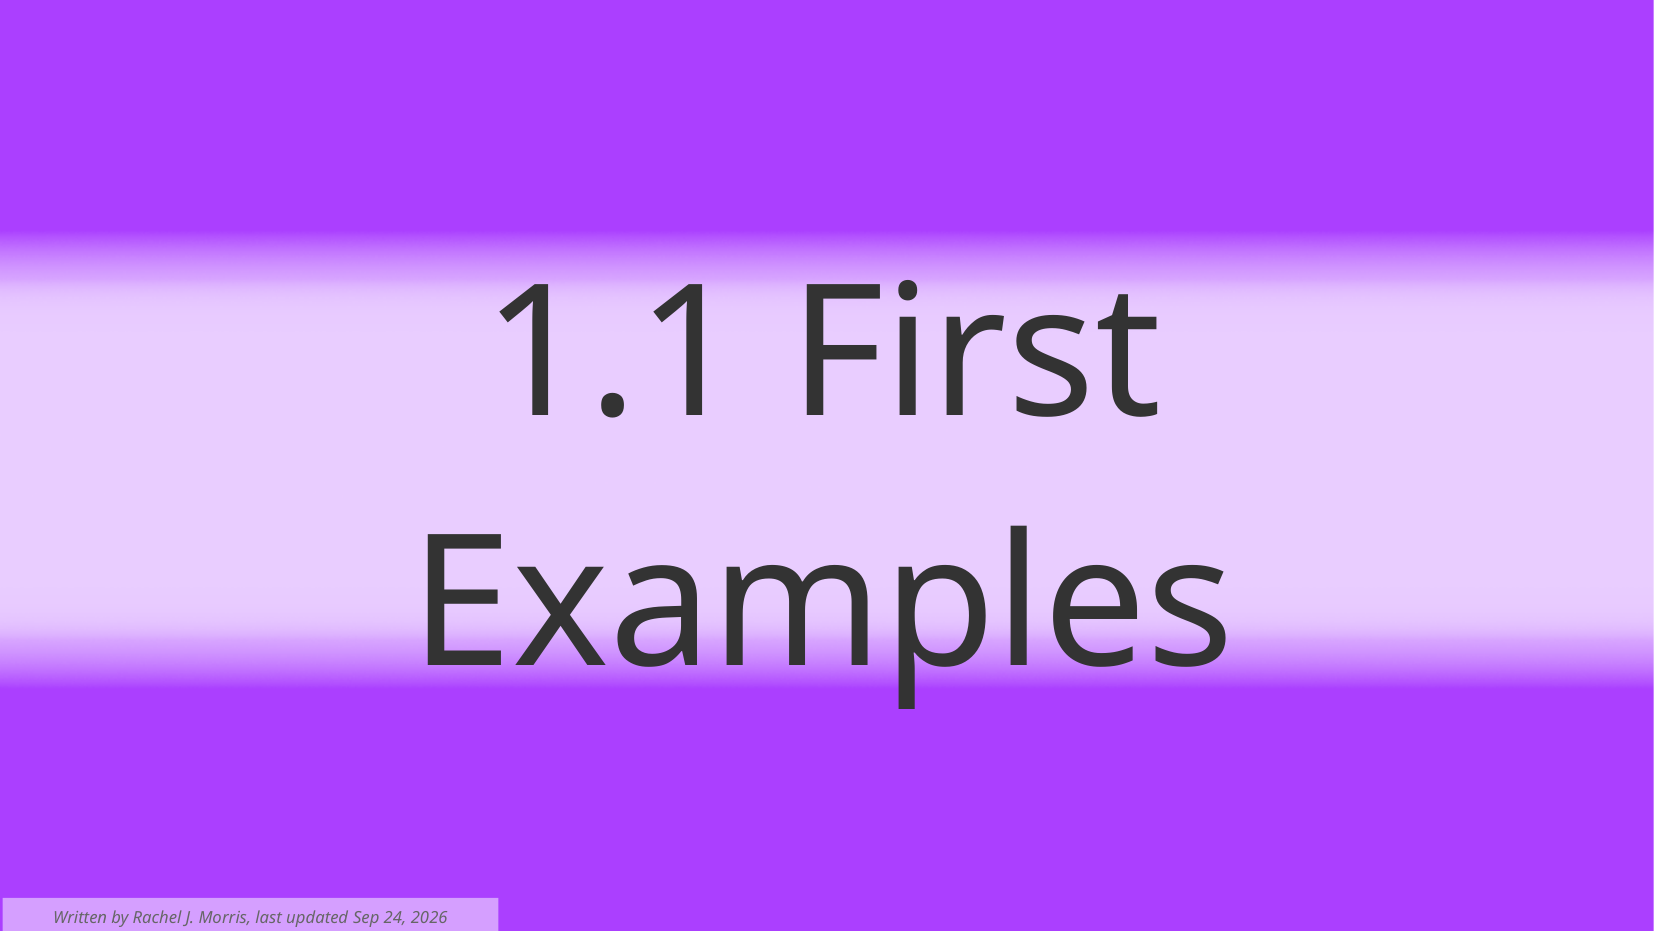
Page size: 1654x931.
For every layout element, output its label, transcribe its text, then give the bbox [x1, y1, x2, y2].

text_box Written by Rachel J. Morris, last updated Jun 13, 2017 [2, 900, 499, 931]
title 1.1 First Examples [64, 60, 1582, 879]
picture [0, 0, 1654, 931]
